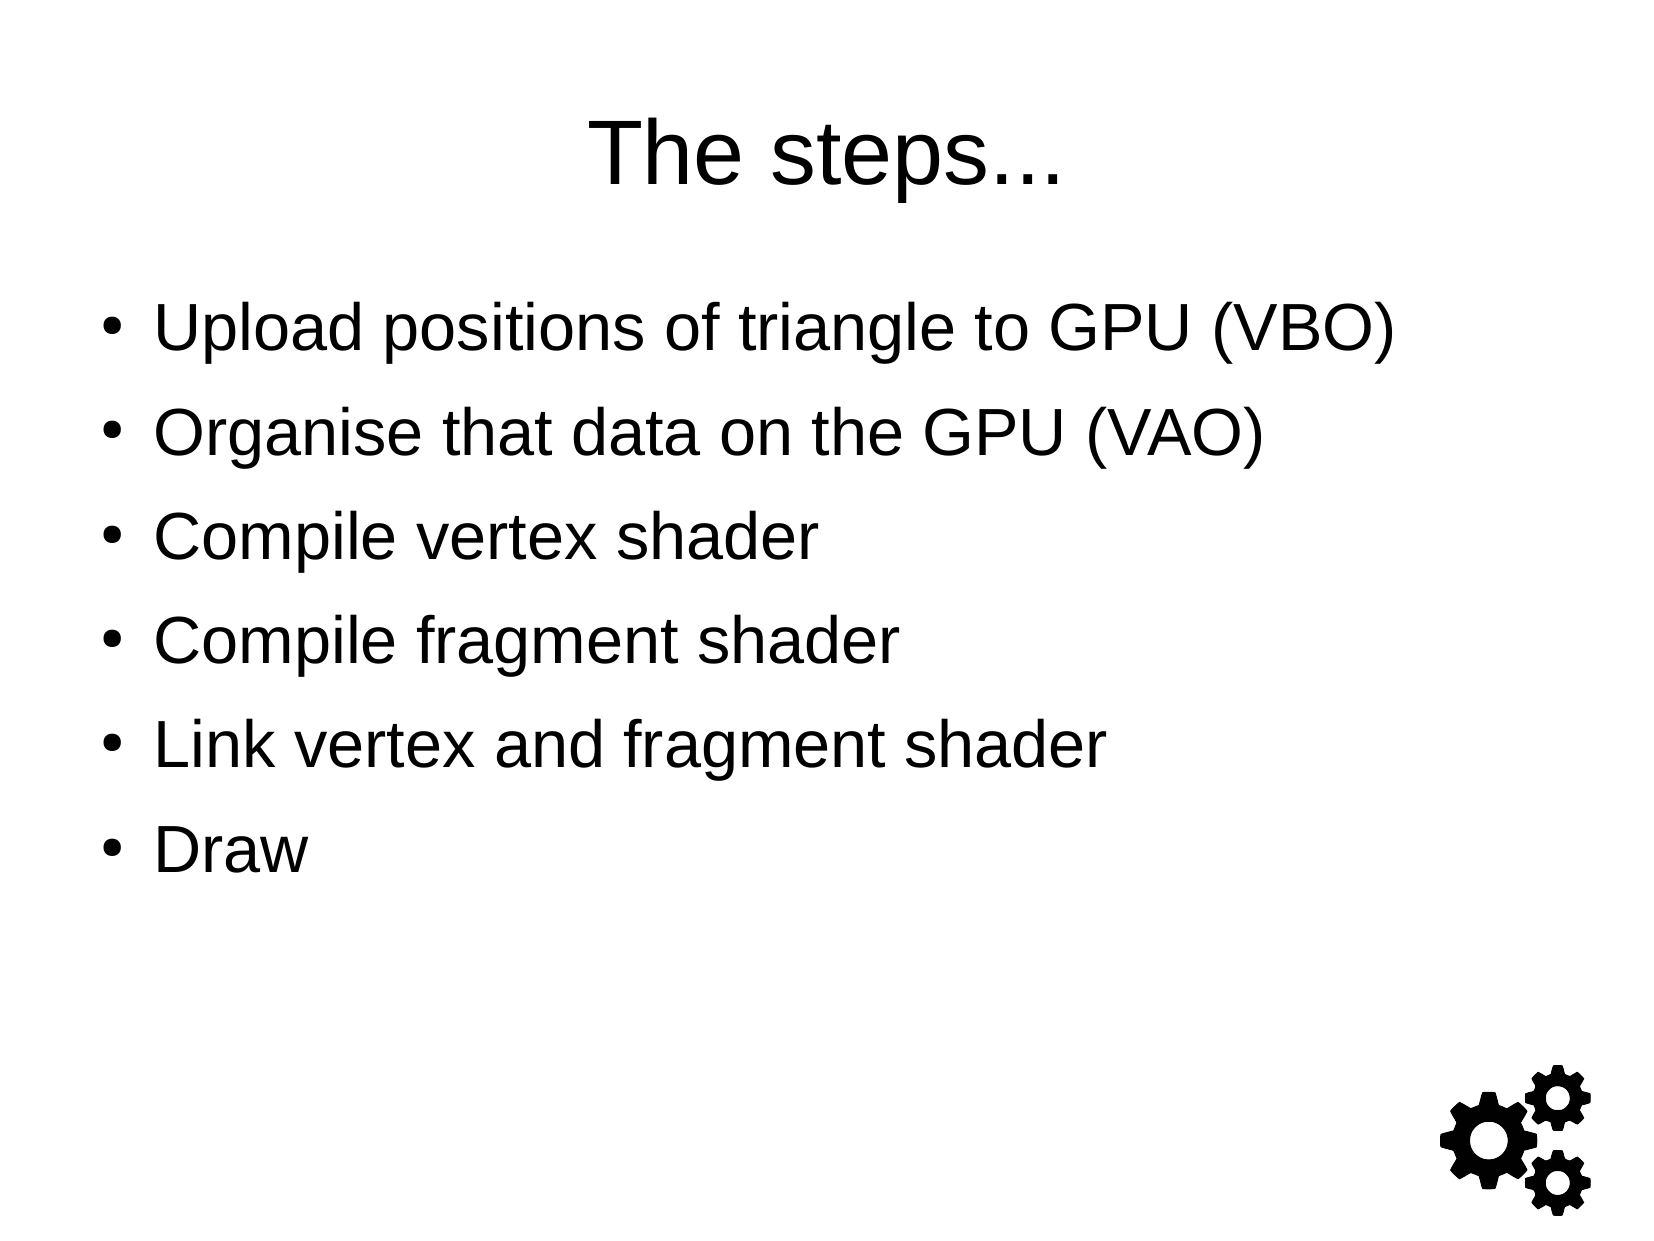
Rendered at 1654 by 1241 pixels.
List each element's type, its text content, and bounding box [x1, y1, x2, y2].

title The steps... [82, 49, 1571, 257]
list Upload positions of triangle to GPU (VBO) Organise that data on the GPU (VAO) Compile vertex shader Compile fragment shader Link vertex and fragment shader Draw [82, 290, 1571, 1010]
picture [1440, 1065, 1591, 1216]
